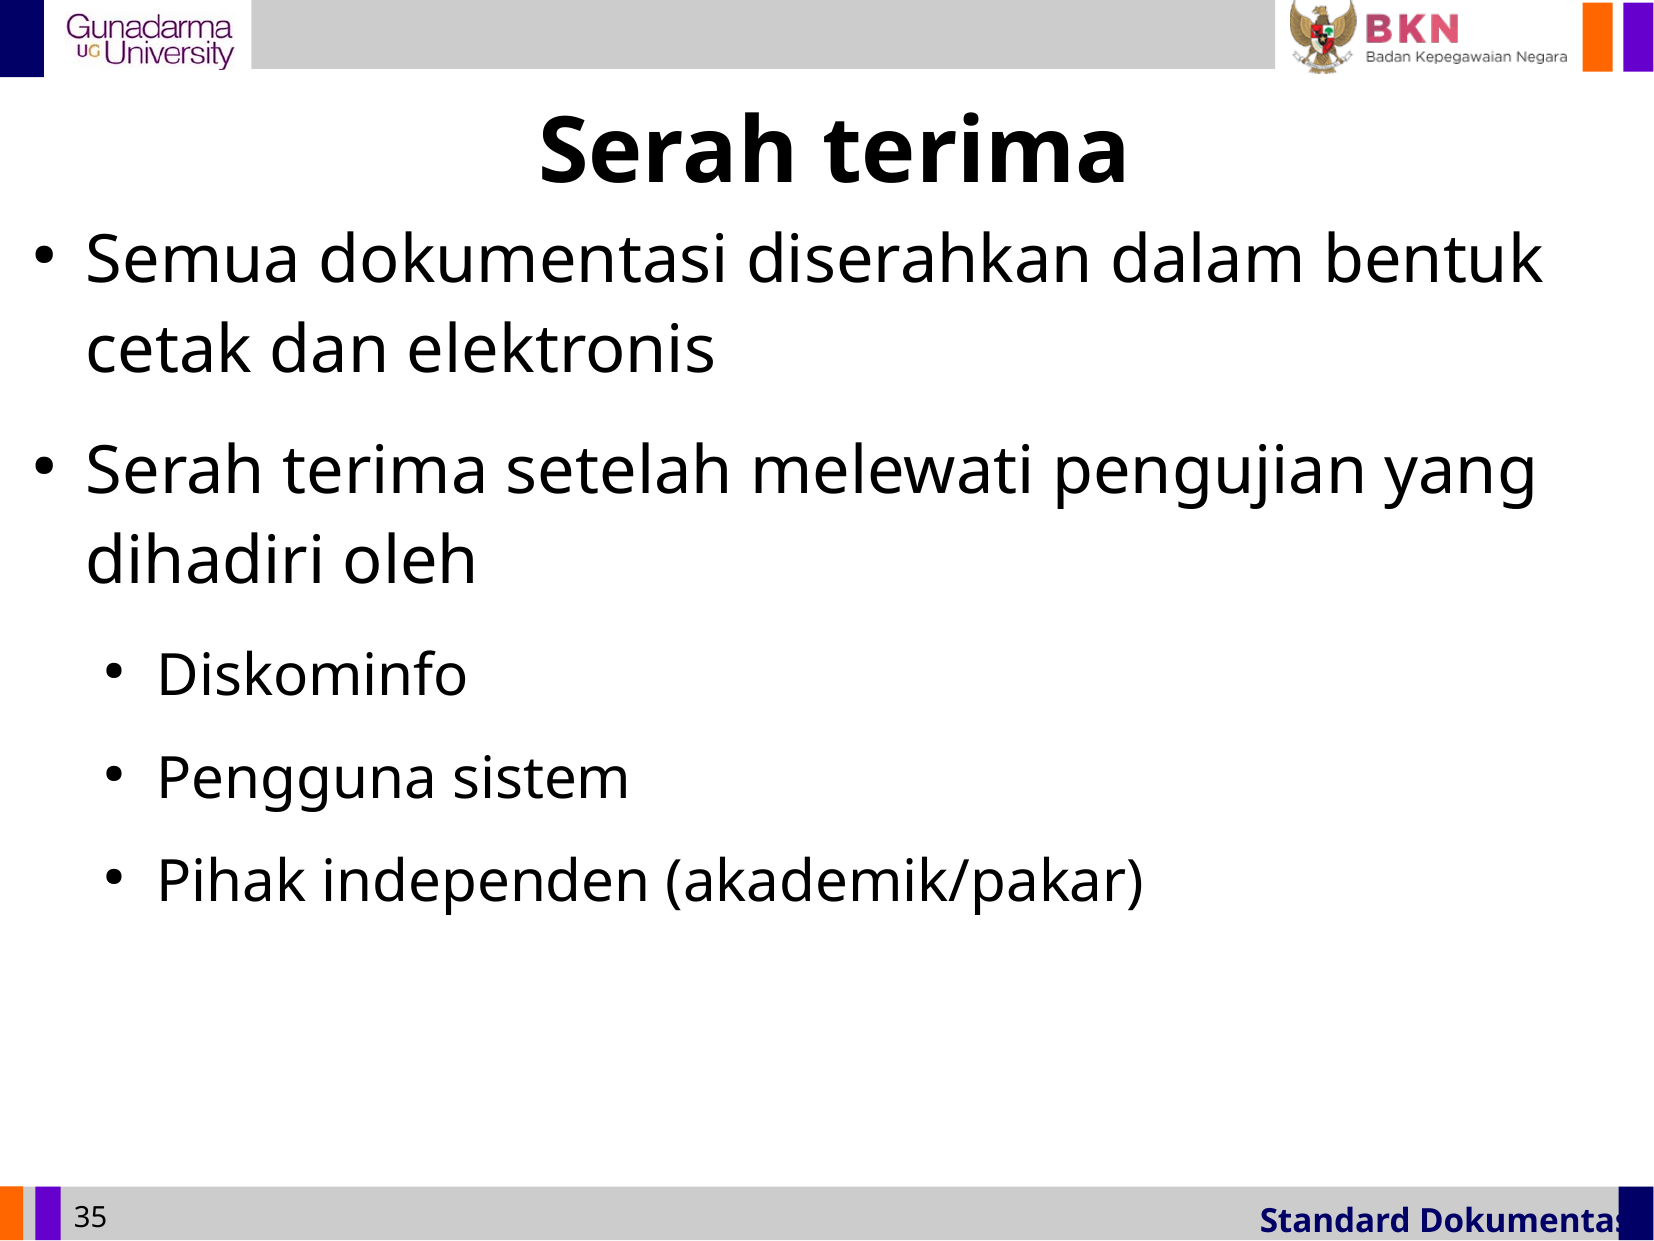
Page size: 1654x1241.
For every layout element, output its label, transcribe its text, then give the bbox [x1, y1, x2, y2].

list Semua dokumentasi diserahkan dalam bentuk cetak dan elektronis Serah terima setelah melewati pengujian yang dihadiri oleh Diskominfo Pengguna sistem Pihak independen (akademik/pakar) [14, 210, 1630, 1171]
picture [1290, 0, 1567, 74]
picture [65, 0, 235, 70]
title Serah terima [78, 84, 1592, 210]
